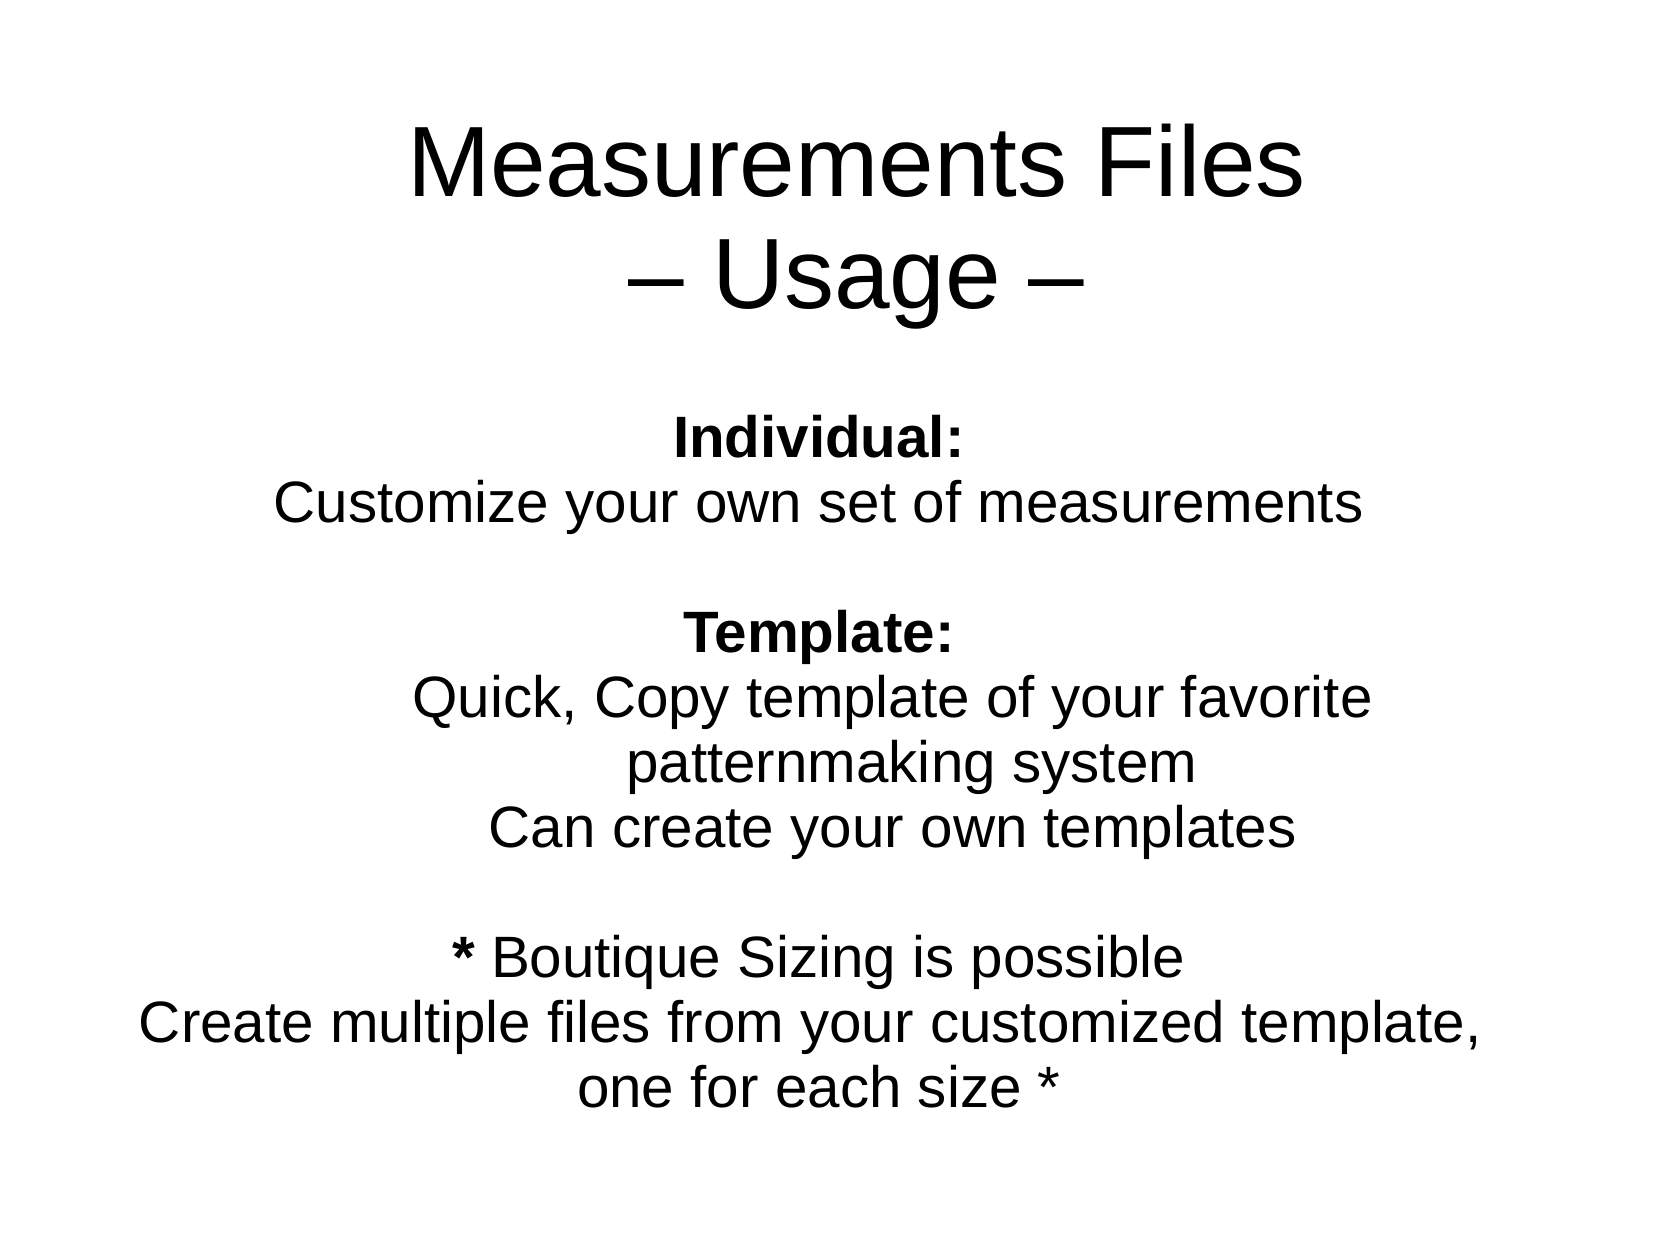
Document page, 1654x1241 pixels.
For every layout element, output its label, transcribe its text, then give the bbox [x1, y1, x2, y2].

text_box Measurements Files – Usage – Individual: Customize your own set of measurements Template: Quick, Copy template of your favorite patternmaking system Can create your own templates * Boutique Sizing is possible Create multiple files from your customized template, one for each size * [75, 55, 1564, 1171]
